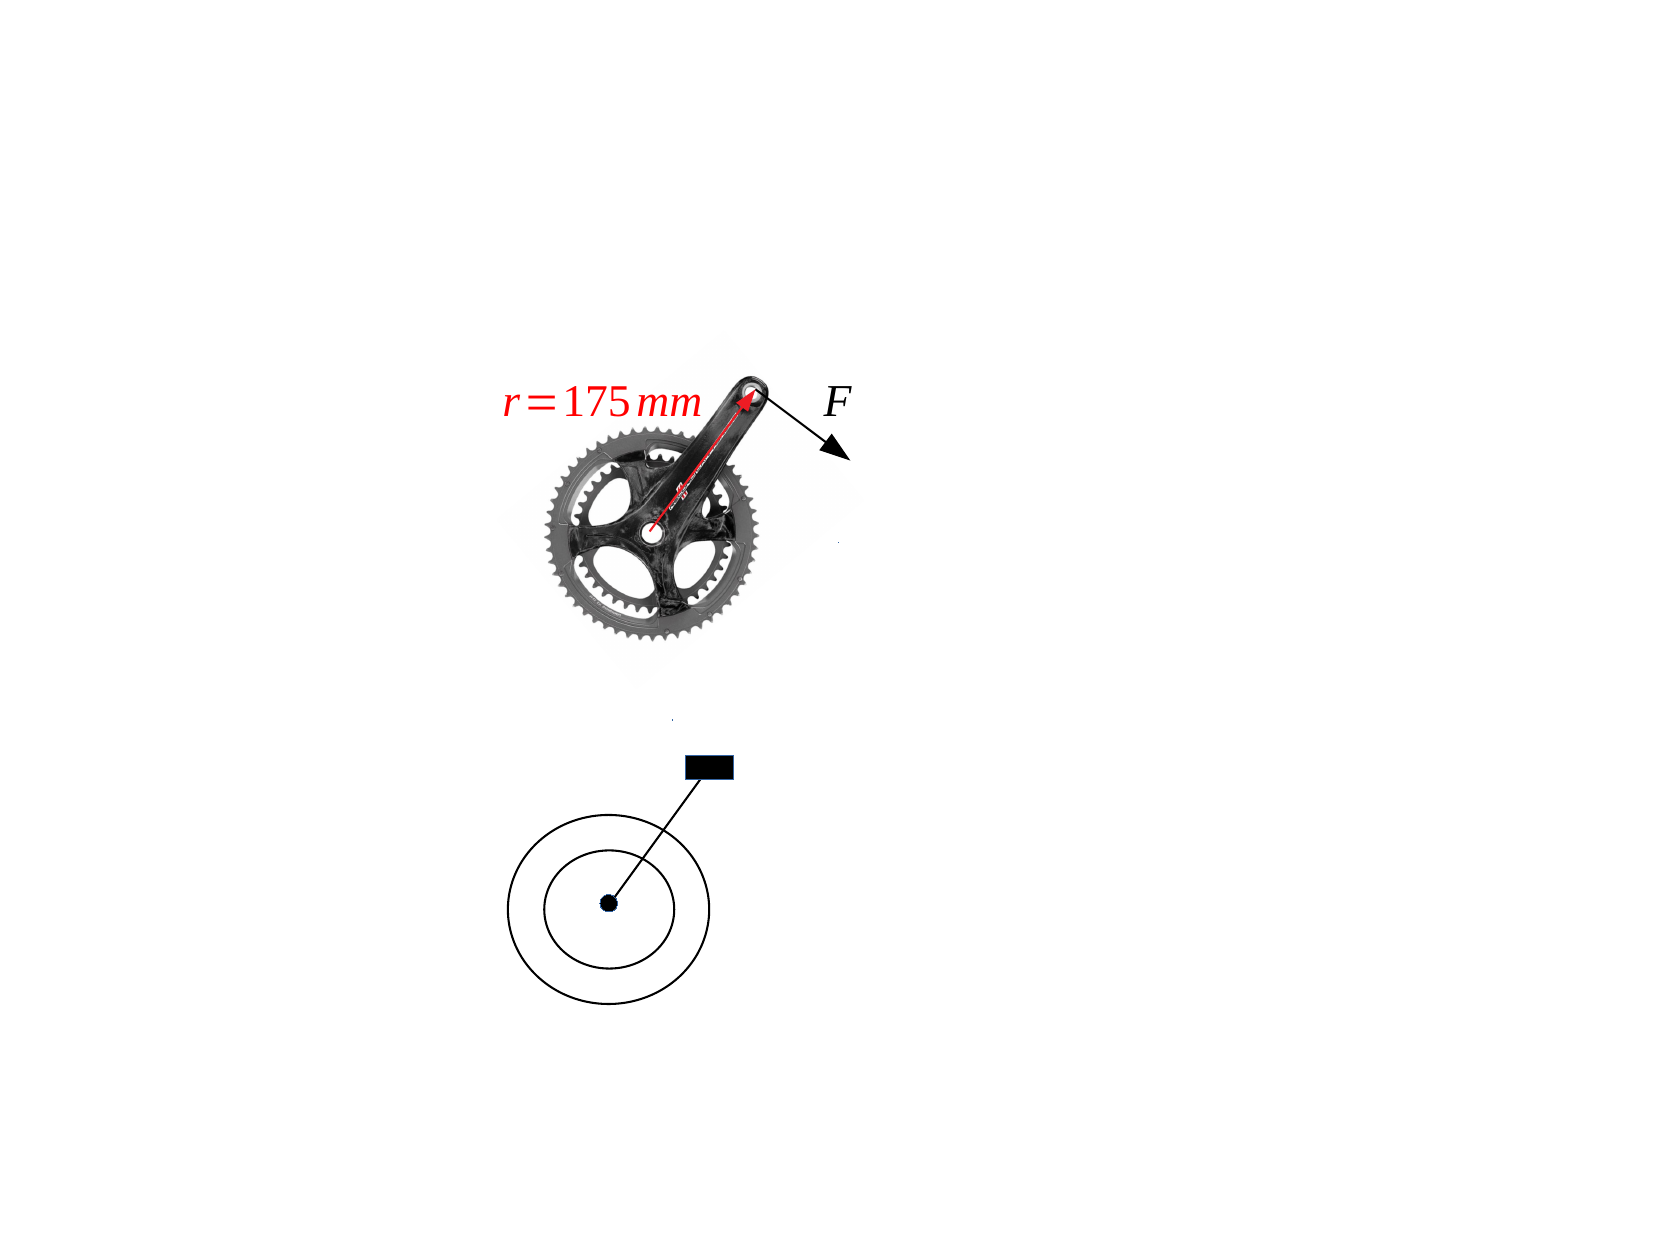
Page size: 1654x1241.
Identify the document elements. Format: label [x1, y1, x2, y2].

text_box [685, 755, 734, 780]
text_box [599, 894, 618, 912]
chart [814, 374, 861, 426]
chart [496, 374, 709, 426]
picture [496, 330, 864, 689]
